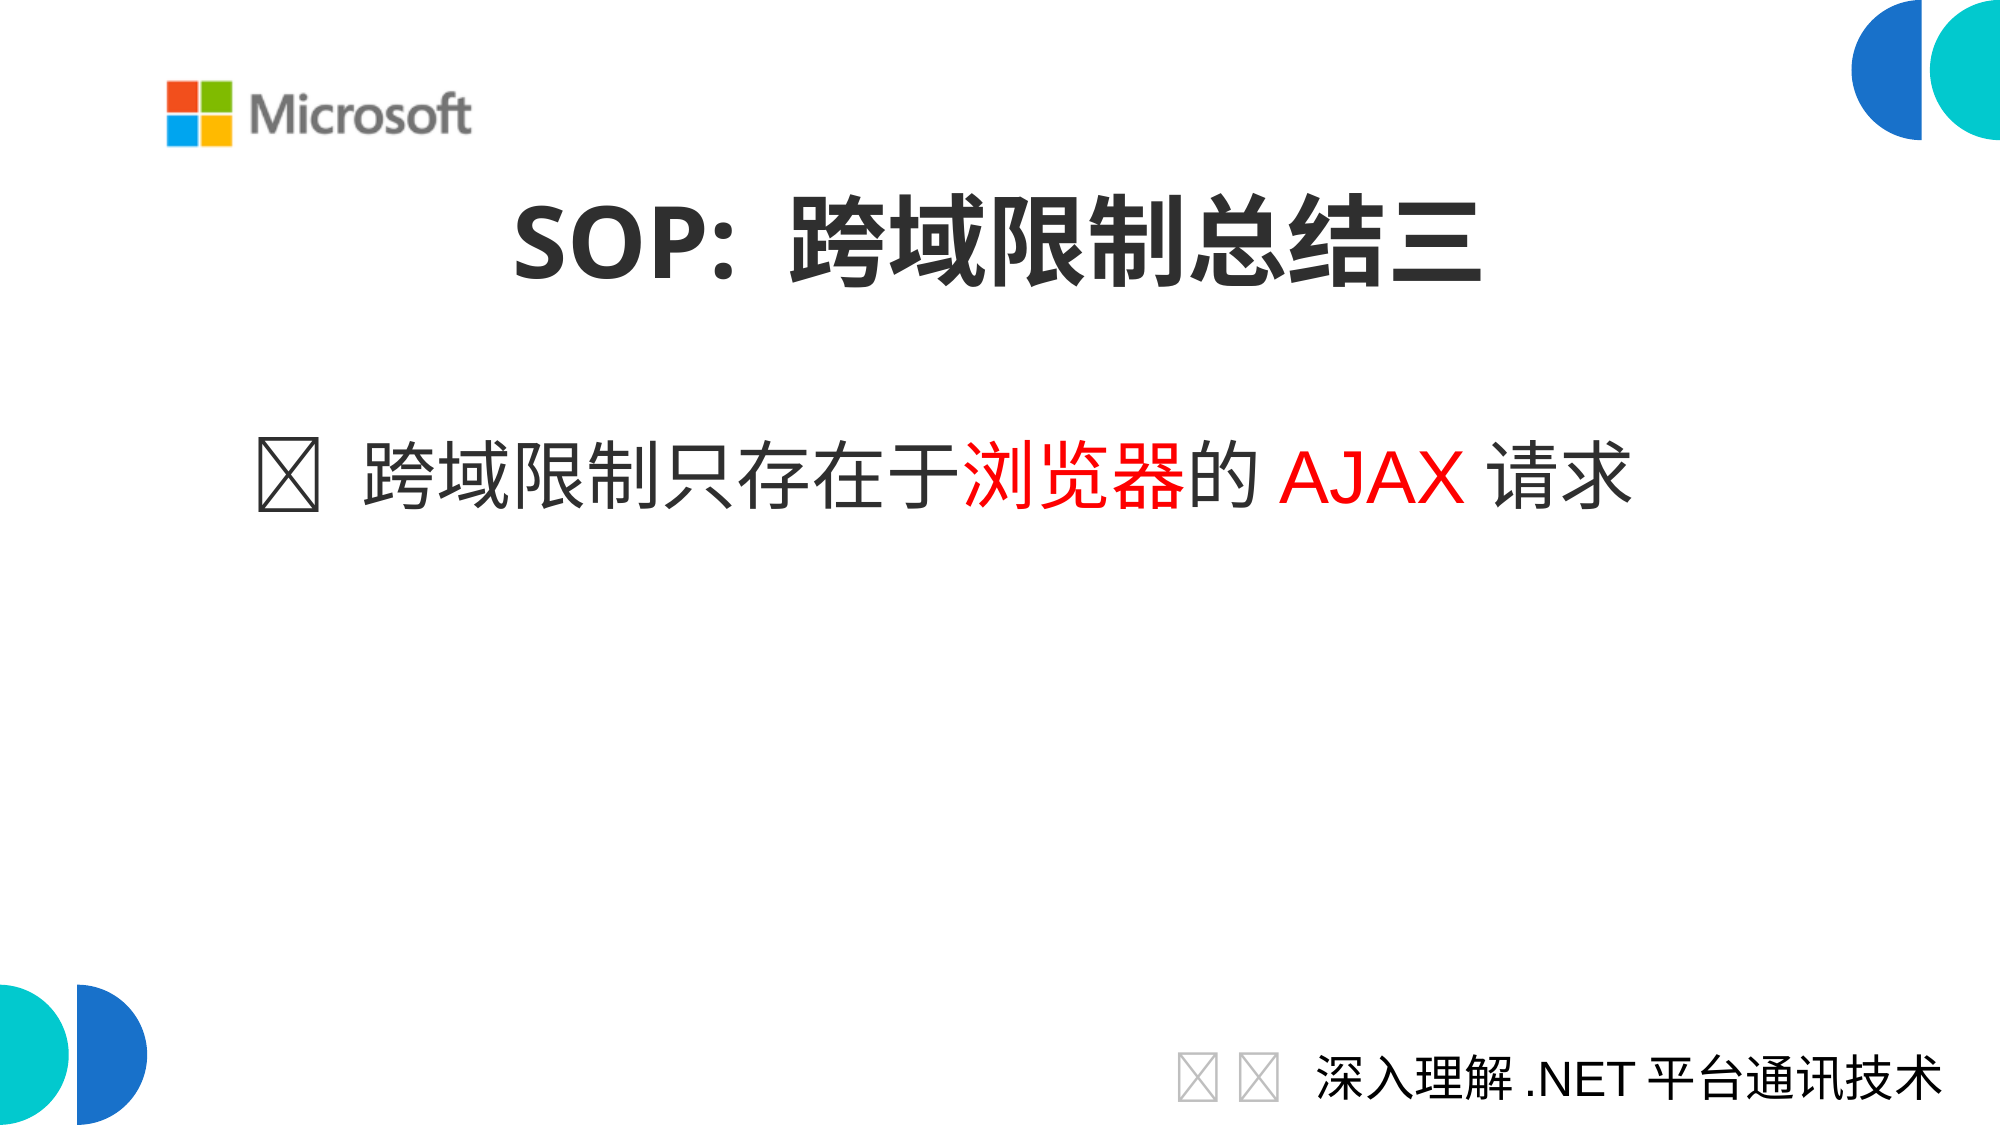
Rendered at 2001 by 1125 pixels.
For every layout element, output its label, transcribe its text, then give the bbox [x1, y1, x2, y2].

title SOP: 跨域限制总结三 [138, 145, 1862, 332]
subtitle 🚀 🚀 深入理解.NET平台通讯技术 [1173, 1046, 1952, 1107]
picture [85, 41, 552, 189]
text_box 🚀 跨域限制只存在于浏览器的AJAX请求 [236, 421, 1823, 634]
